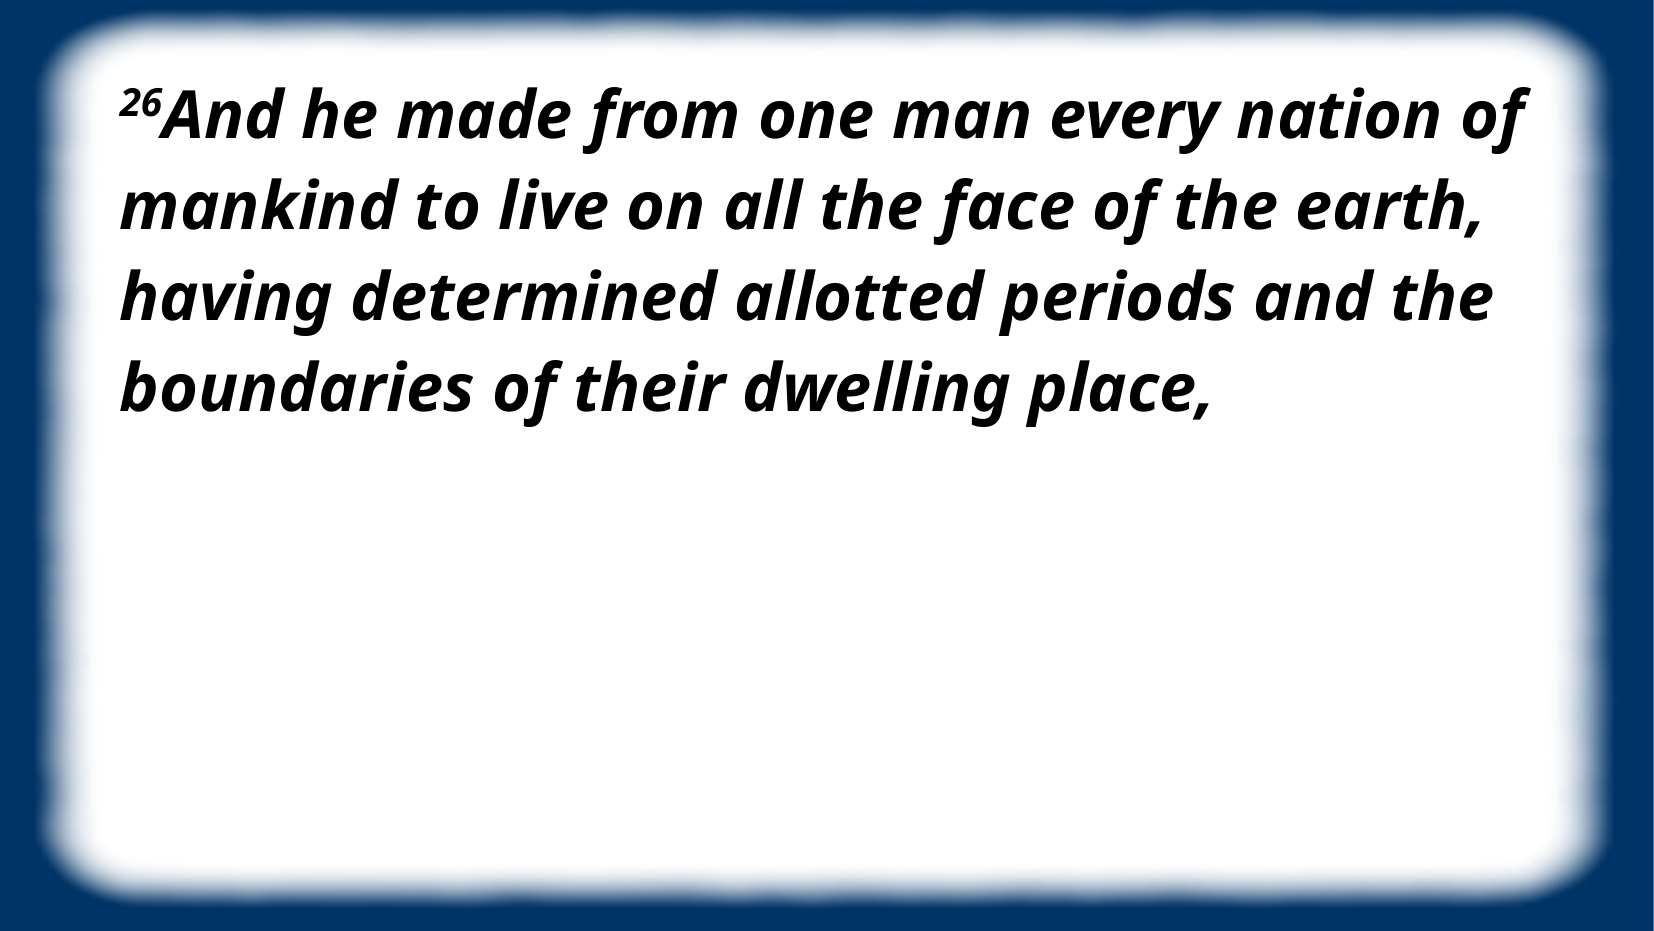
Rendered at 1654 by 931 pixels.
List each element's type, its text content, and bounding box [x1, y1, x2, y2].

picture [0, 0, 1654, 931]
text_box 26And he made from one man every nation of mankind to live on all the face of the earth, having determined allotted periods and the boundaries of their dwelling place, [105, 60, 1546, 430]
